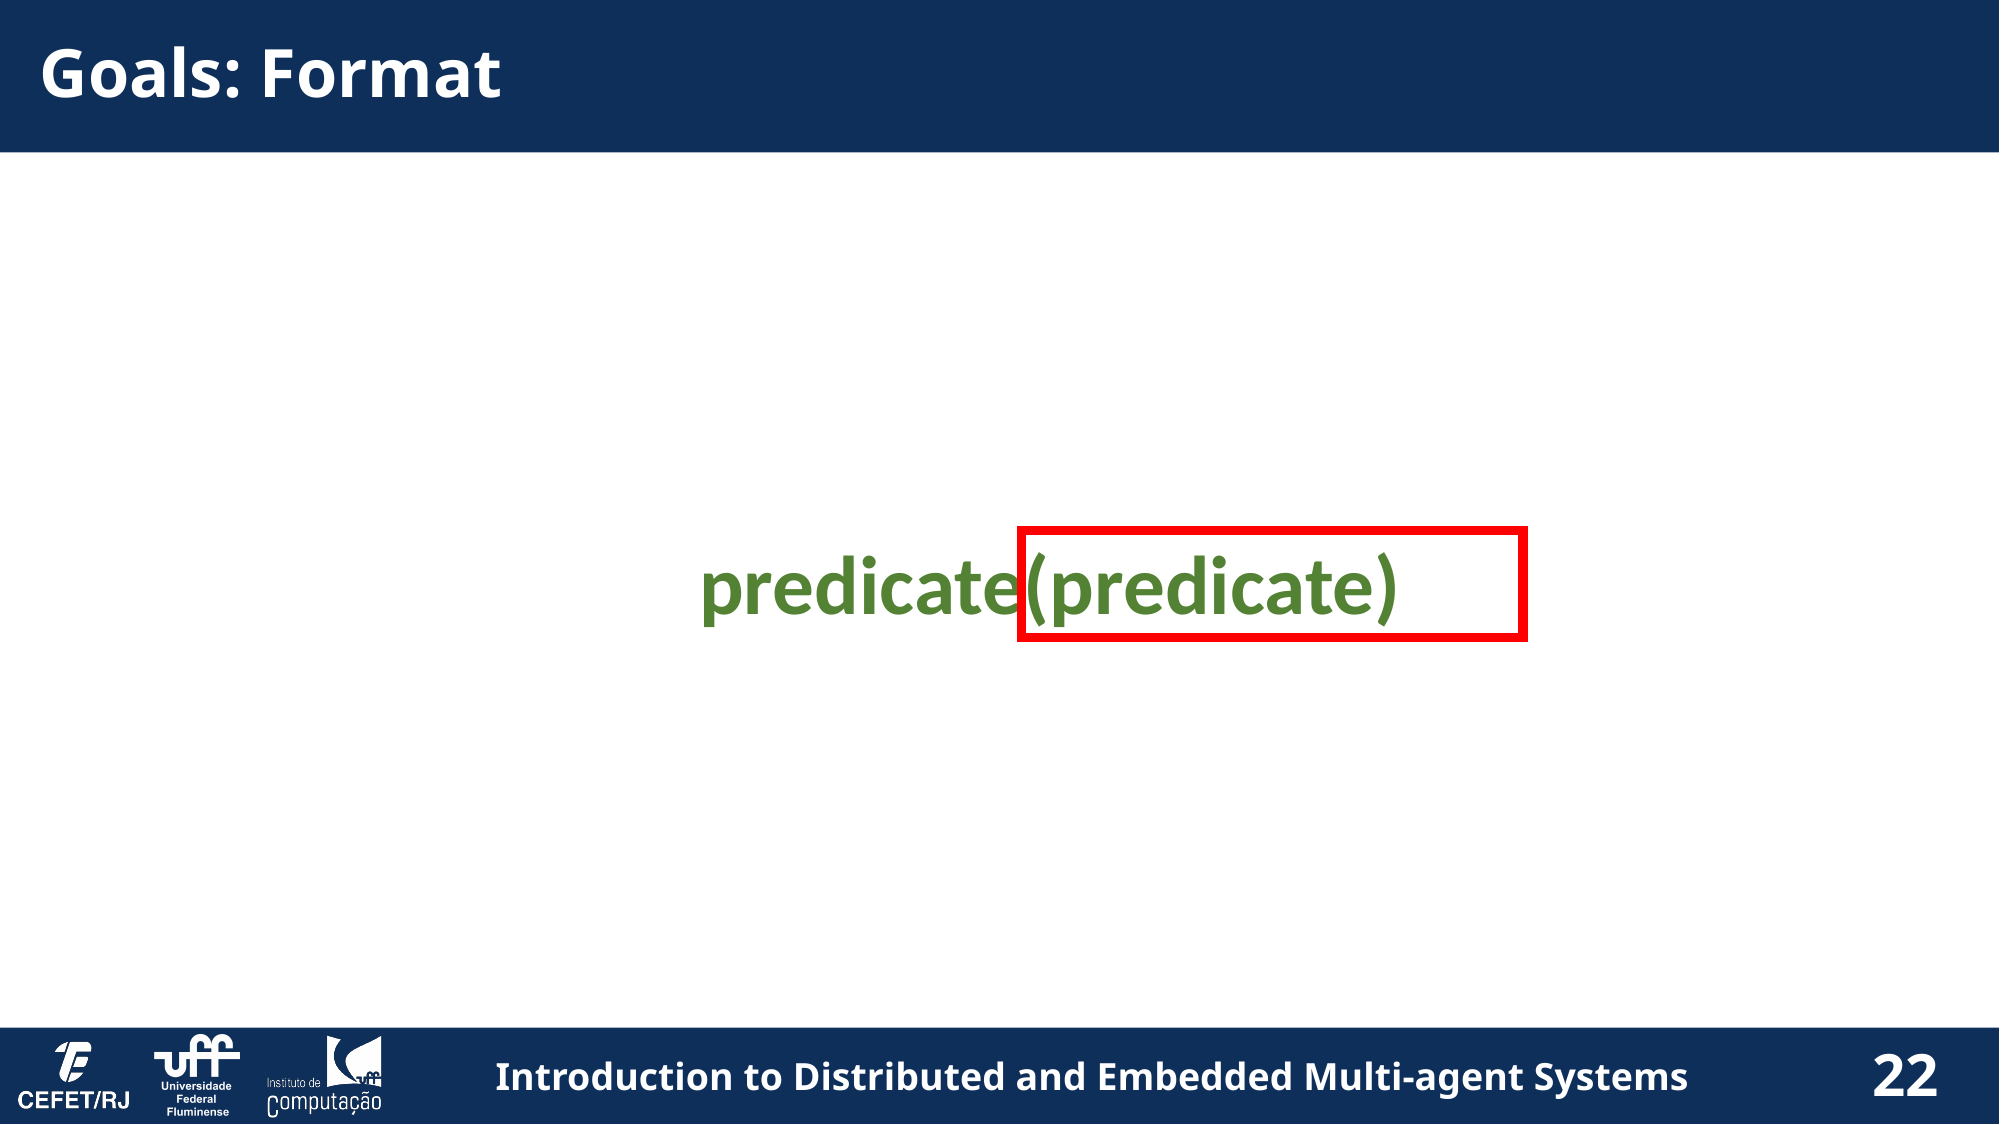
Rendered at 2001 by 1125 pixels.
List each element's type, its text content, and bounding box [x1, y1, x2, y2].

text_box Goals: Format [25, 23, 1999, 119]
picture [18, 1021, 129, 1125]
text_box predicate(predicate) [1026, 535, 1518, 633]
picture [153, 1033, 241, 1121]
text_box predicate(predicate) [212, 523, 1907, 639]
picture [265, 1033, 383, 1118]
